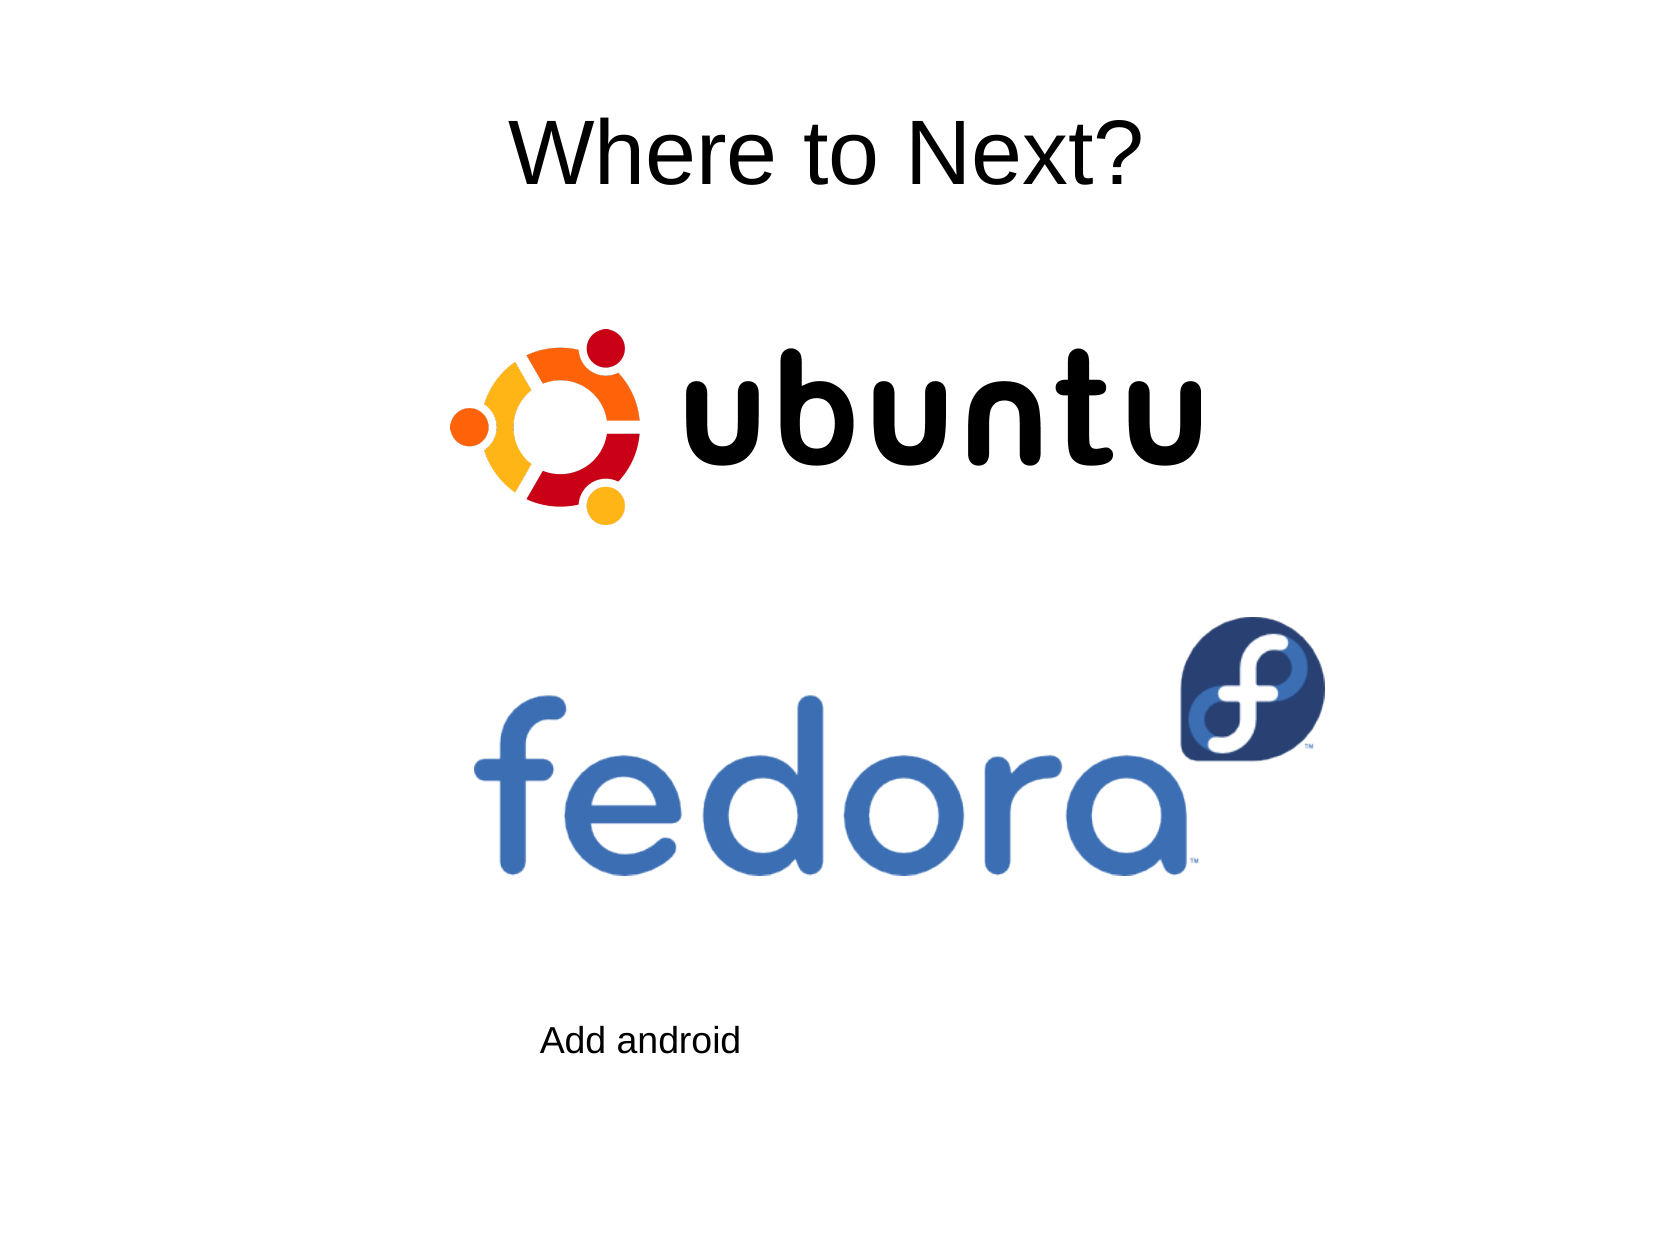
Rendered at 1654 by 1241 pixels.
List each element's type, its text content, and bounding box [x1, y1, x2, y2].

picture [450, 329, 1201, 526]
title Where to Next? [82, 56, 1571, 250]
text_box Add android [525, 1012, 788, 1070]
picture [474, 617, 1325, 876]
